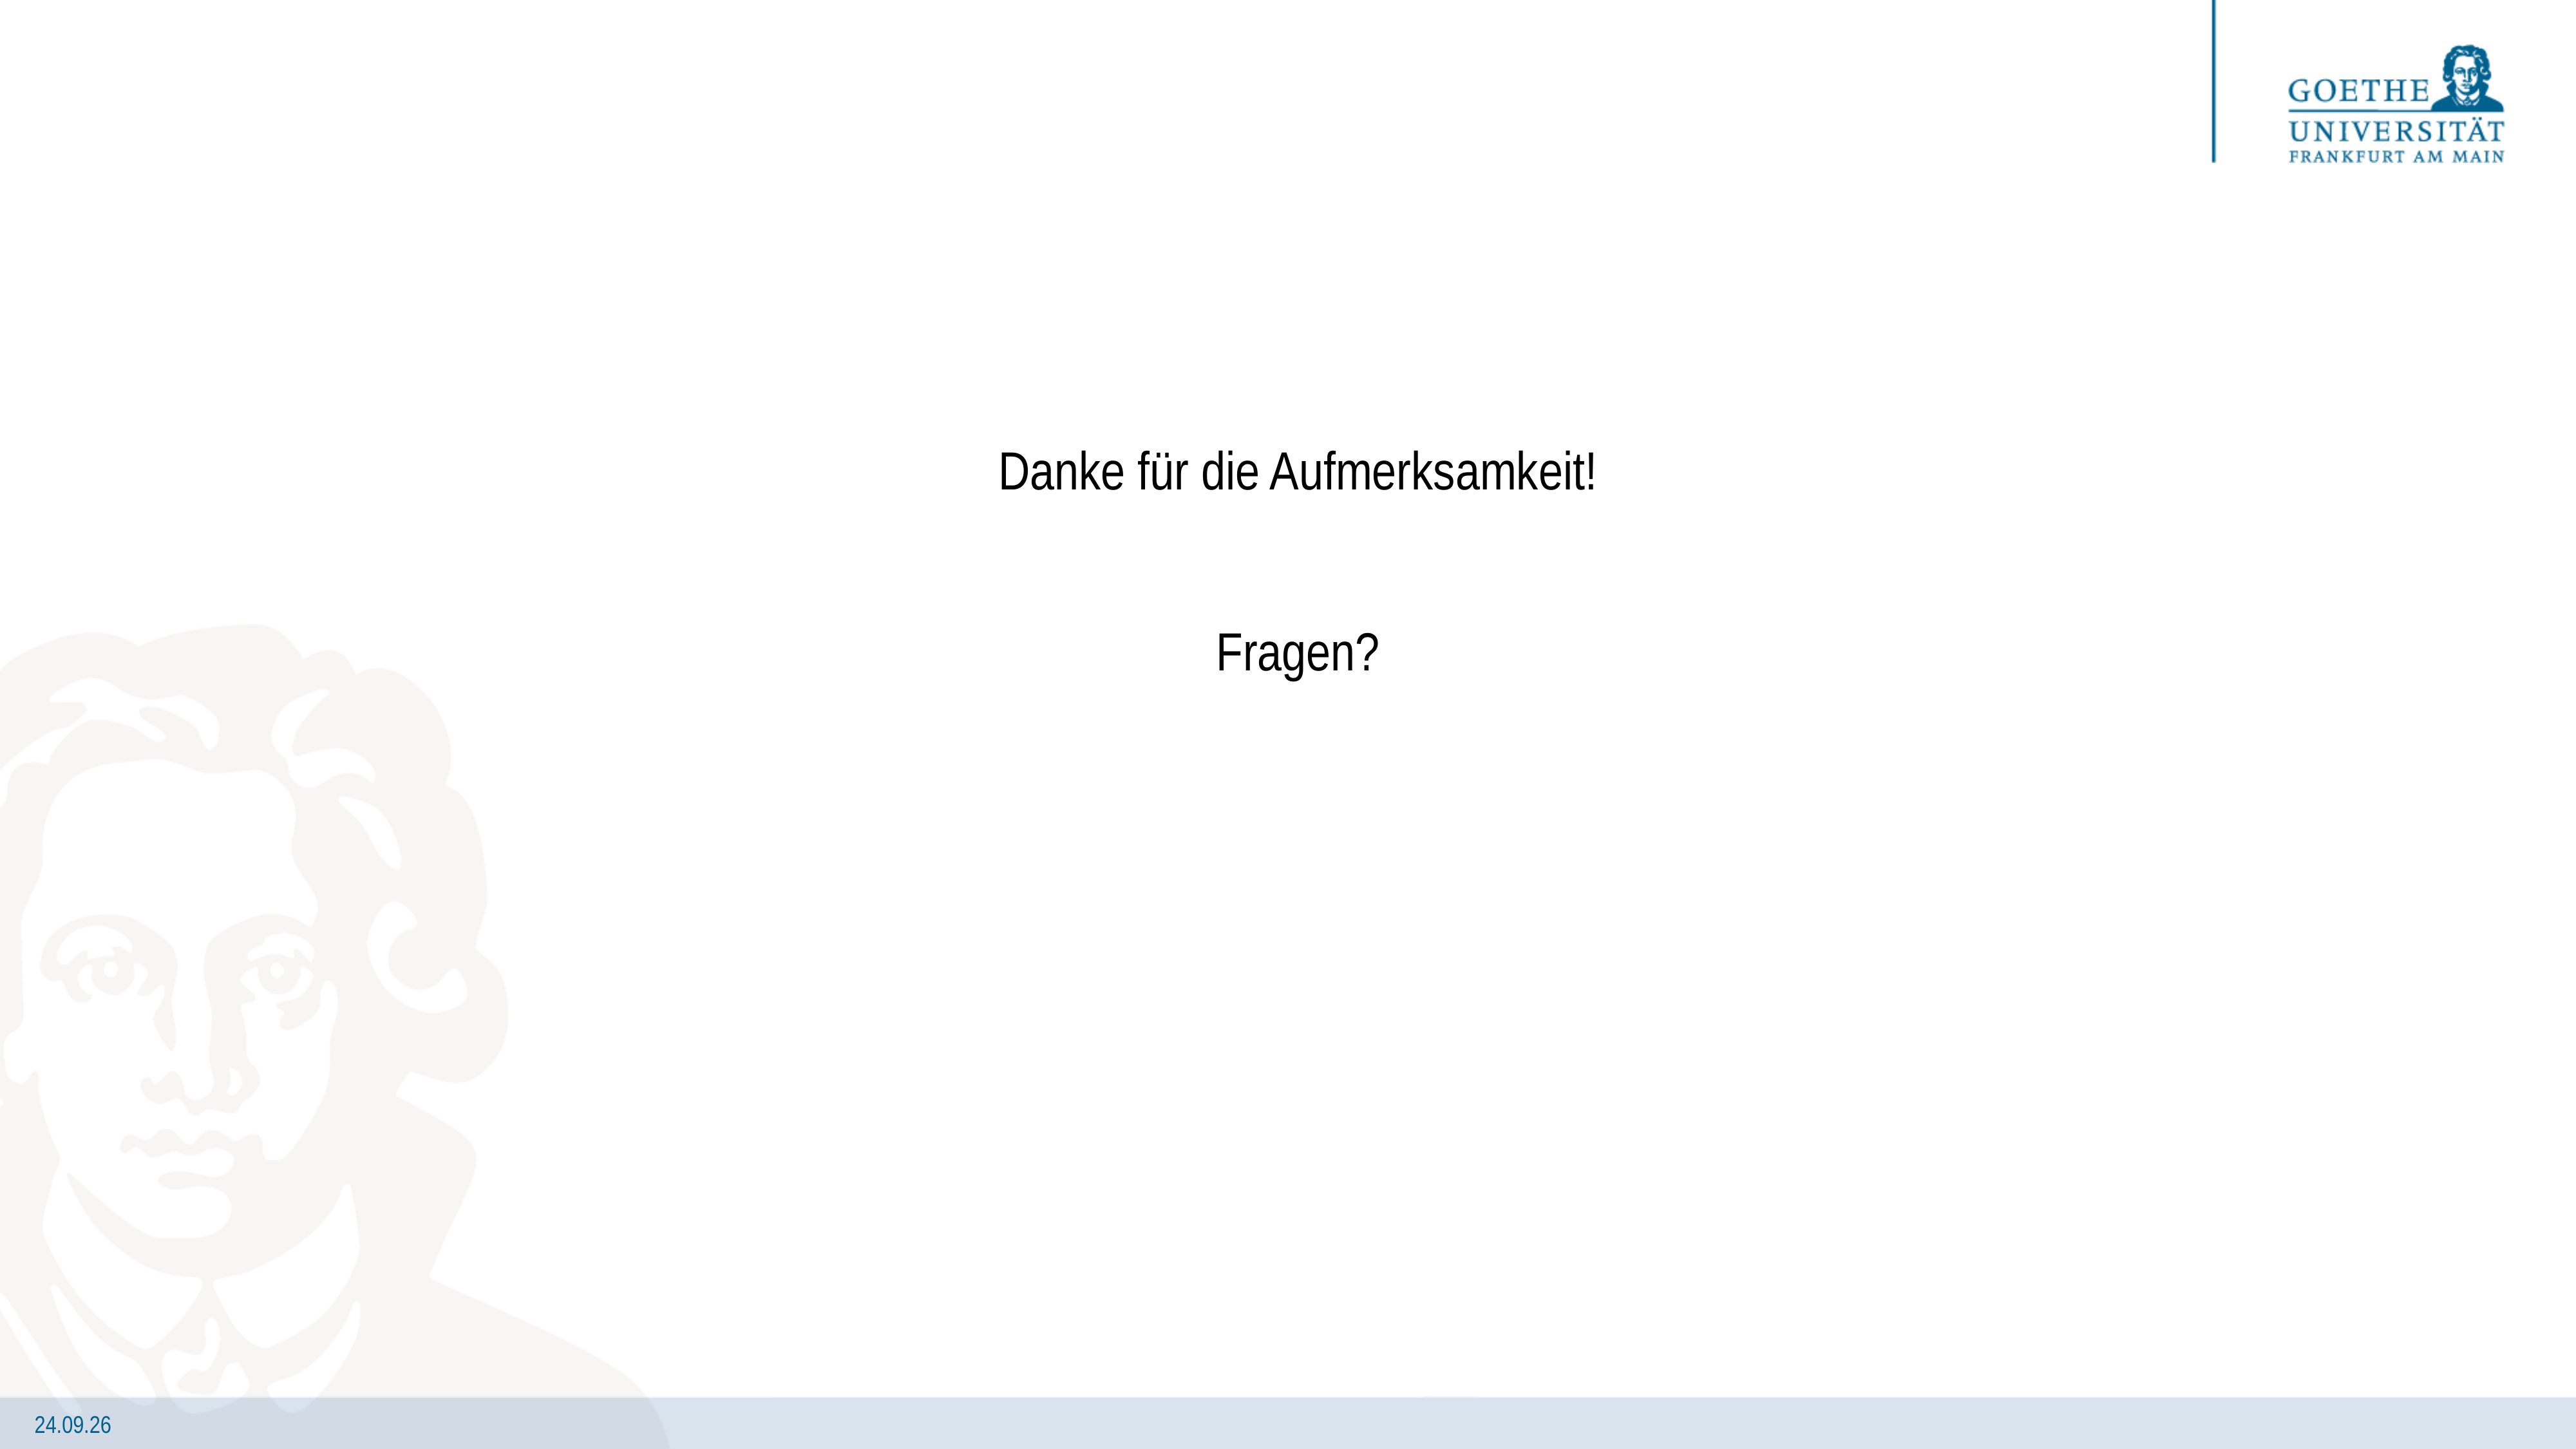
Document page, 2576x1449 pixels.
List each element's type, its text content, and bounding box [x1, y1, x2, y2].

picture [0, 0, 2576, 1449]
list Danke für die Aufmerksamkeit! Fragen? [200, 314, 2351, 1354]
